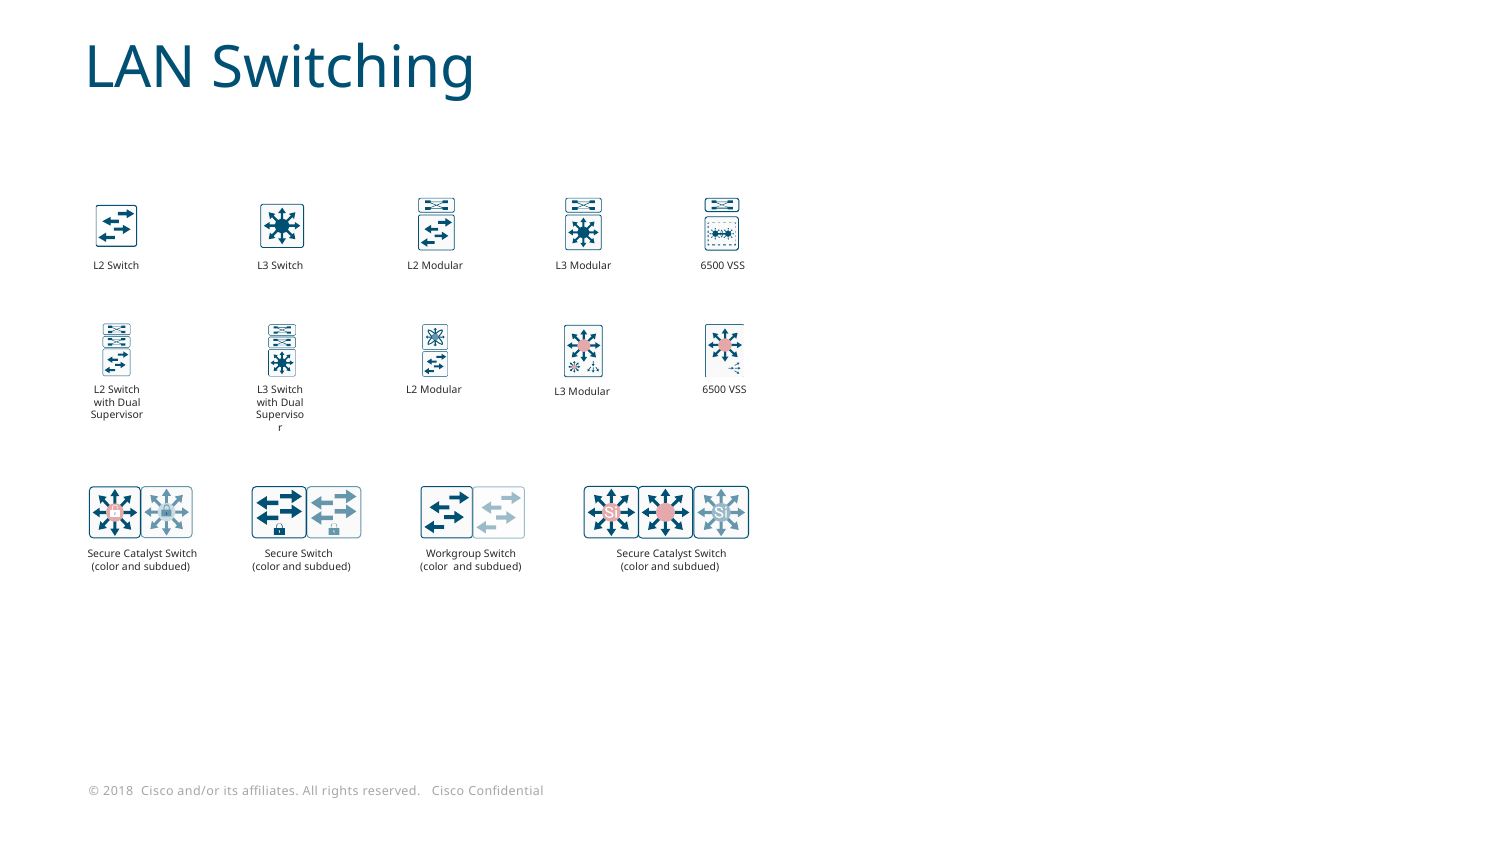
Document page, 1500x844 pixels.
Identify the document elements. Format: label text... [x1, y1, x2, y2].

picture [91, 486, 139, 539]
picture [640, 488, 691, 539]
text_box Workgroup Switch (color and subdued) [402, 540, 543, 580]
picture [694, 488, 747, 539]
text_box L2 Switch [77, 251, 156, 279]
picture [268, 324, 297, 376]
text_box L3 Switch [241, 251, 320, 279]
picture [418, 197, 455, 251]
text_box L3 Switch with Dual Supervisor [239, 376, 321, 454]
text_box L3 Modular [539, 377, 626, 405]
text_box 6500 VSS [679, 251, 766, 279]
text_box [95, 204, 138, 247]
picture [422, 324, 448, 376]
text_box 6500 VSS [681, 376, 768, 404]
picture [565, 197, 602, 251]
text_box Secure Switch (color and subdued) [231, 540, 372, 580]
text_box L2 Switch with Dual Supervisor [74, 376, 160, 429]
picture [564, 324, 603, 377]
text_box L2 Modular [392, 251, 479, 279]
title LAN Switching [69, 33, 1439, 109]
text_box L2 Modular [390, 376, 477, 404]
picture [251, 486, 362, 539]
text_box Secure Catalyst Switch (color and subdued) [72, 540, 213, 580]
picture [583, 488, 639, 539]
picture [102, 323, 131, 376]
picture [420, 486, 525, 539]
text_box [260, 203, 305, 248]
text_box [704, 197, 740, 213]
text_box Secure Catalyst Switch (color and subdued) [601, 540, 742, 580]
picture [705, 324, 744, 376]
text_box [704, 216, 739, 251]
text_box L3 Modular [540, 251, 627, 279]
picture [139, 486, 193, 539]
